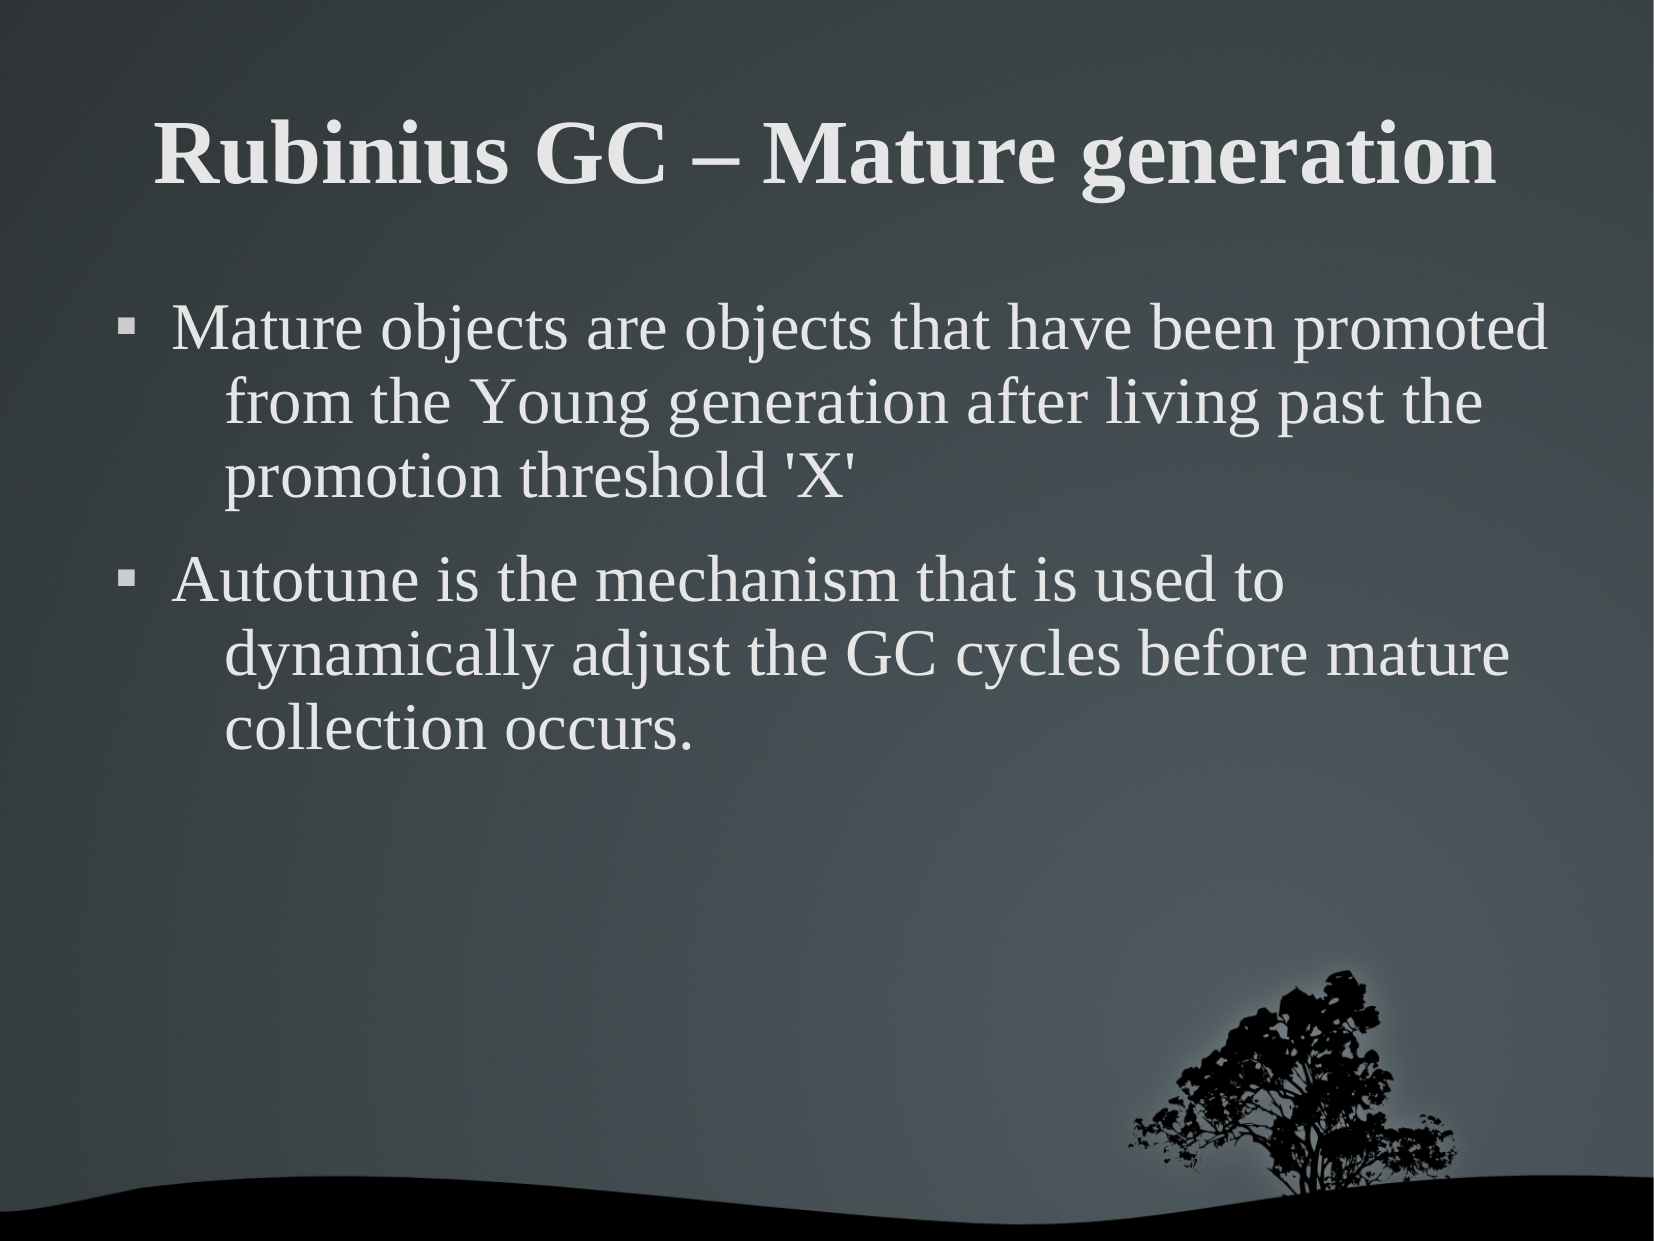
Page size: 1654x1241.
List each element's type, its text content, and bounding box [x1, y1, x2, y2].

list Mature objects are objects that have been promoted from the Young generation after living past the promotion threshold 'X' Autotune is the mechanism that is used to dynamically adjust the GC cycles before mature collection occurs. [82, 290, 1571, 1094]
picture [0, 0, 1654, 1241]
title Rubinius GC – Mature generation [82, 56, 1571, 250]
